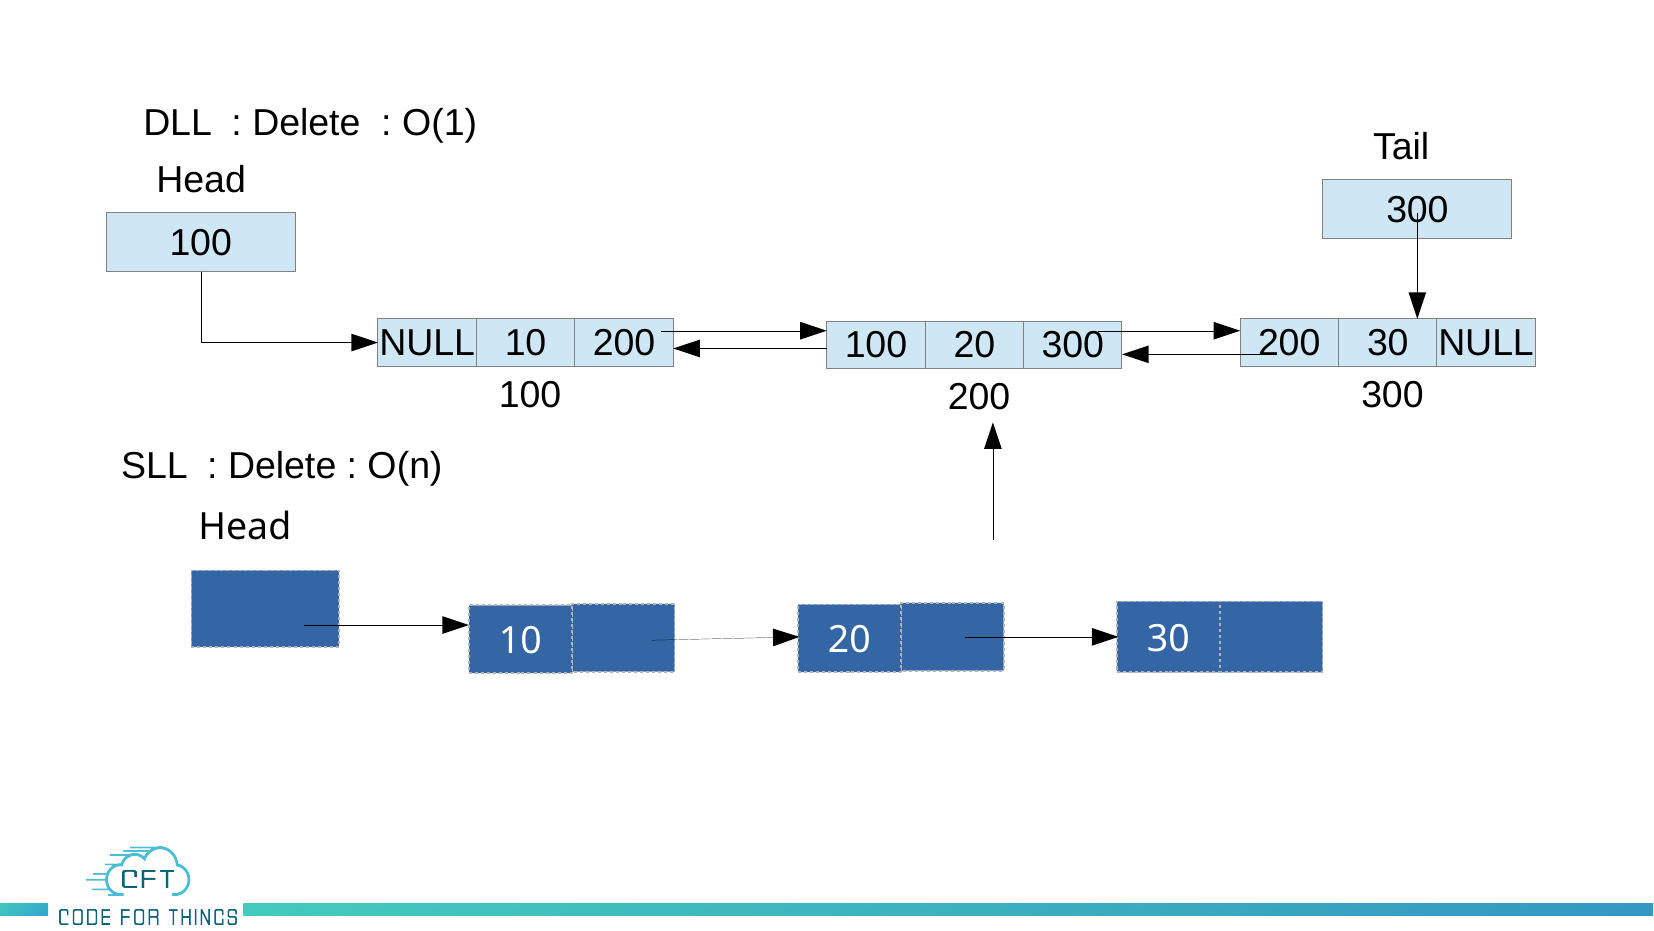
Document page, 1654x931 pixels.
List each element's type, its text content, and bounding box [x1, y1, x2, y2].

text_box [900, 602, 1004, 671]
text_box 300 [1322, 179, 1512, 239]
text_box Head [141, 151, 261, 209]
text_box SLL : Delete : O(n) [106, 437, 479, 494]
text_box 300 [1411, 199, 1422, 220]
text_box 30 [1338, 318, 1436, 367]
text_box 300 [1023, 321, 1122, 369]
text_box Head [183, 494, 350, 572]
text_box 10 [476, 318, 574, 367]
picture [59, 846, 237, 925]
text_box 10 [469, 605, 572, 674]
text_box 100 [484, 366, 577, 423]
text_box NULL [1436, 318, 1536, 367]
text_box NULL [377, 318, 476, 367]
text_box [191, 572, 339, 648]
text_box 200 [933, 368, 1025, 426]
text_box Tail [1358, 118, 1444, 175]
text_box 30 [1116, 601, 1220, 673]
text_box 300 [1346, 366, 1439, 423]
text_box 20 [925, 321, 1023, 369]
text_box [1220, 601, 1323, 673]
text_box 100 [106, 212, 296, 272]
text_box 300 [1088, 334, 1099, 355]
text_box DLL : Delete : O(1) [118, 94, 510, 152]
text_box [571, 603, 675, 672]
text_box 100 [826, 321, 925, 369]
text_box 200 [574, 318, 674, 367]
text_box 200 [1240, 318, 1338, 367]
text_box 20 [798, 604, 901, 673]
